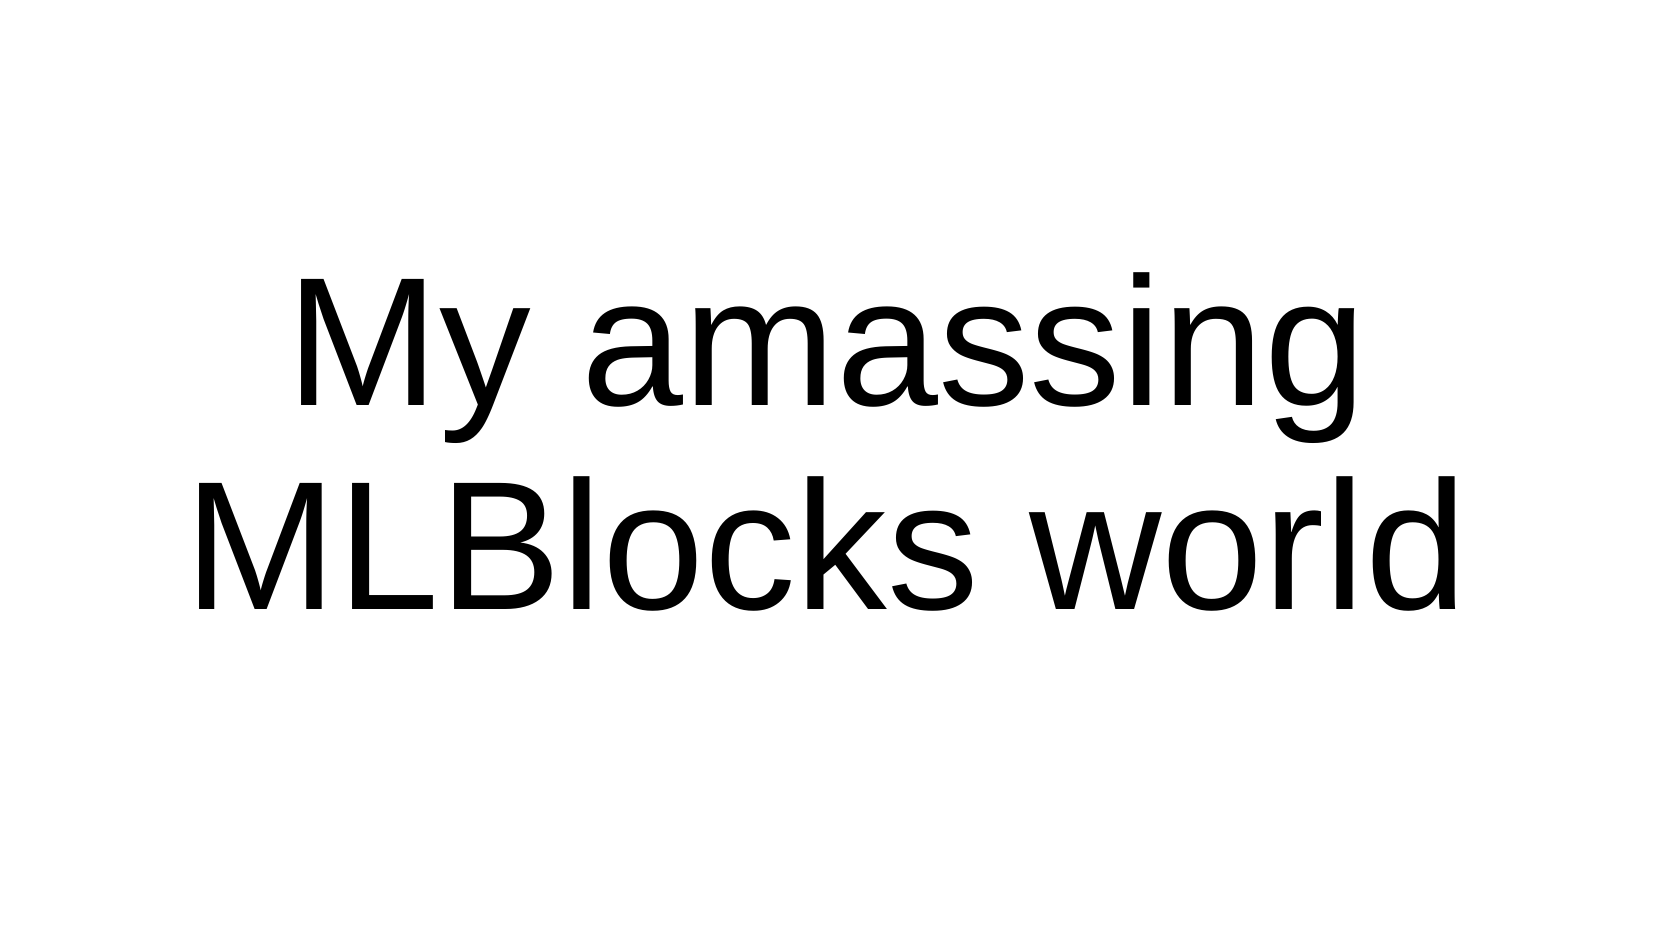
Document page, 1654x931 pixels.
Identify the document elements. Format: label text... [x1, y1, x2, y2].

title My amassing MLBlocks world [82, 37, 1571, 851]
